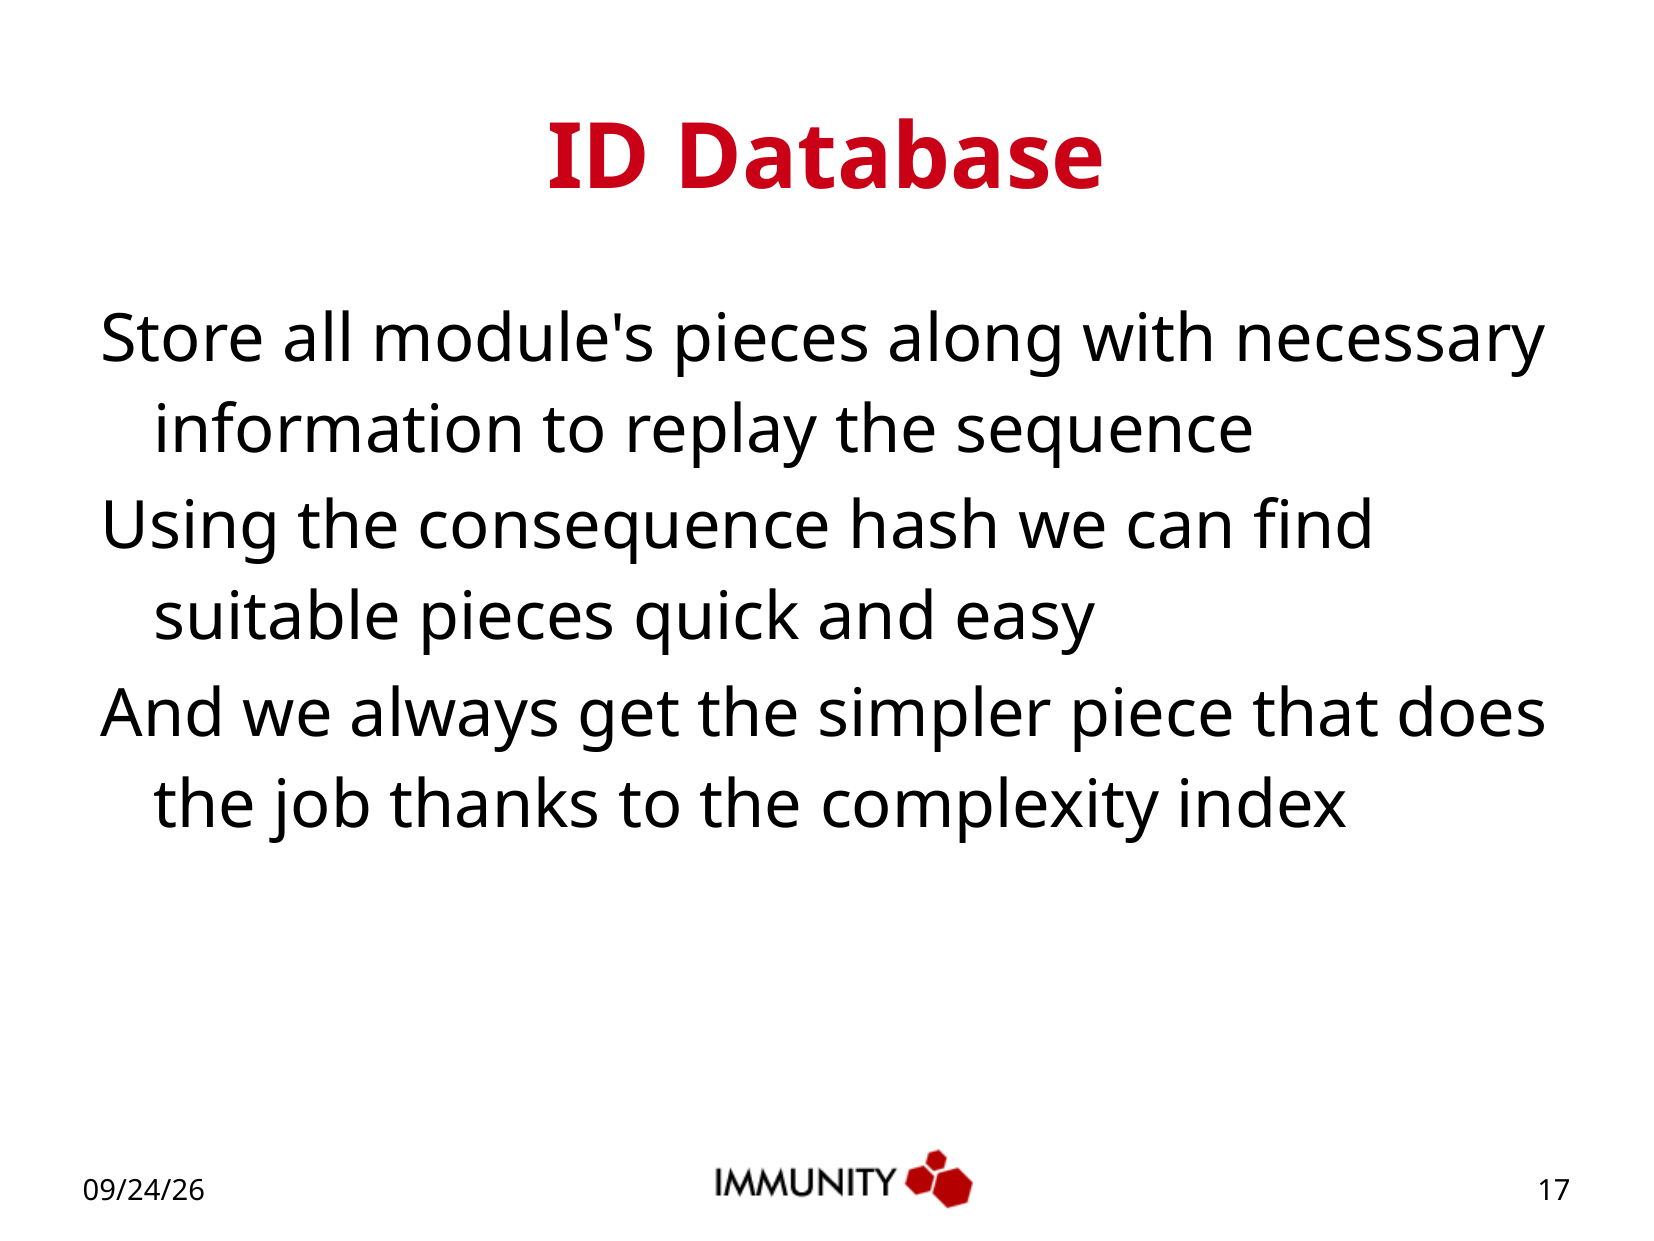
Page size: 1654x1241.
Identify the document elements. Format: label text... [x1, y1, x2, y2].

title ID Database [82, 49, 1571, 257]
list Store all module's pieces along with necessary information to replay the sequence Using the consequence hash we can find suitable pieces quick and easy And we always get the simpler piece that does the job thanks to the complexity index [82, 290, 1571, 1094]
picture [694, 1130, 984, 1235]
